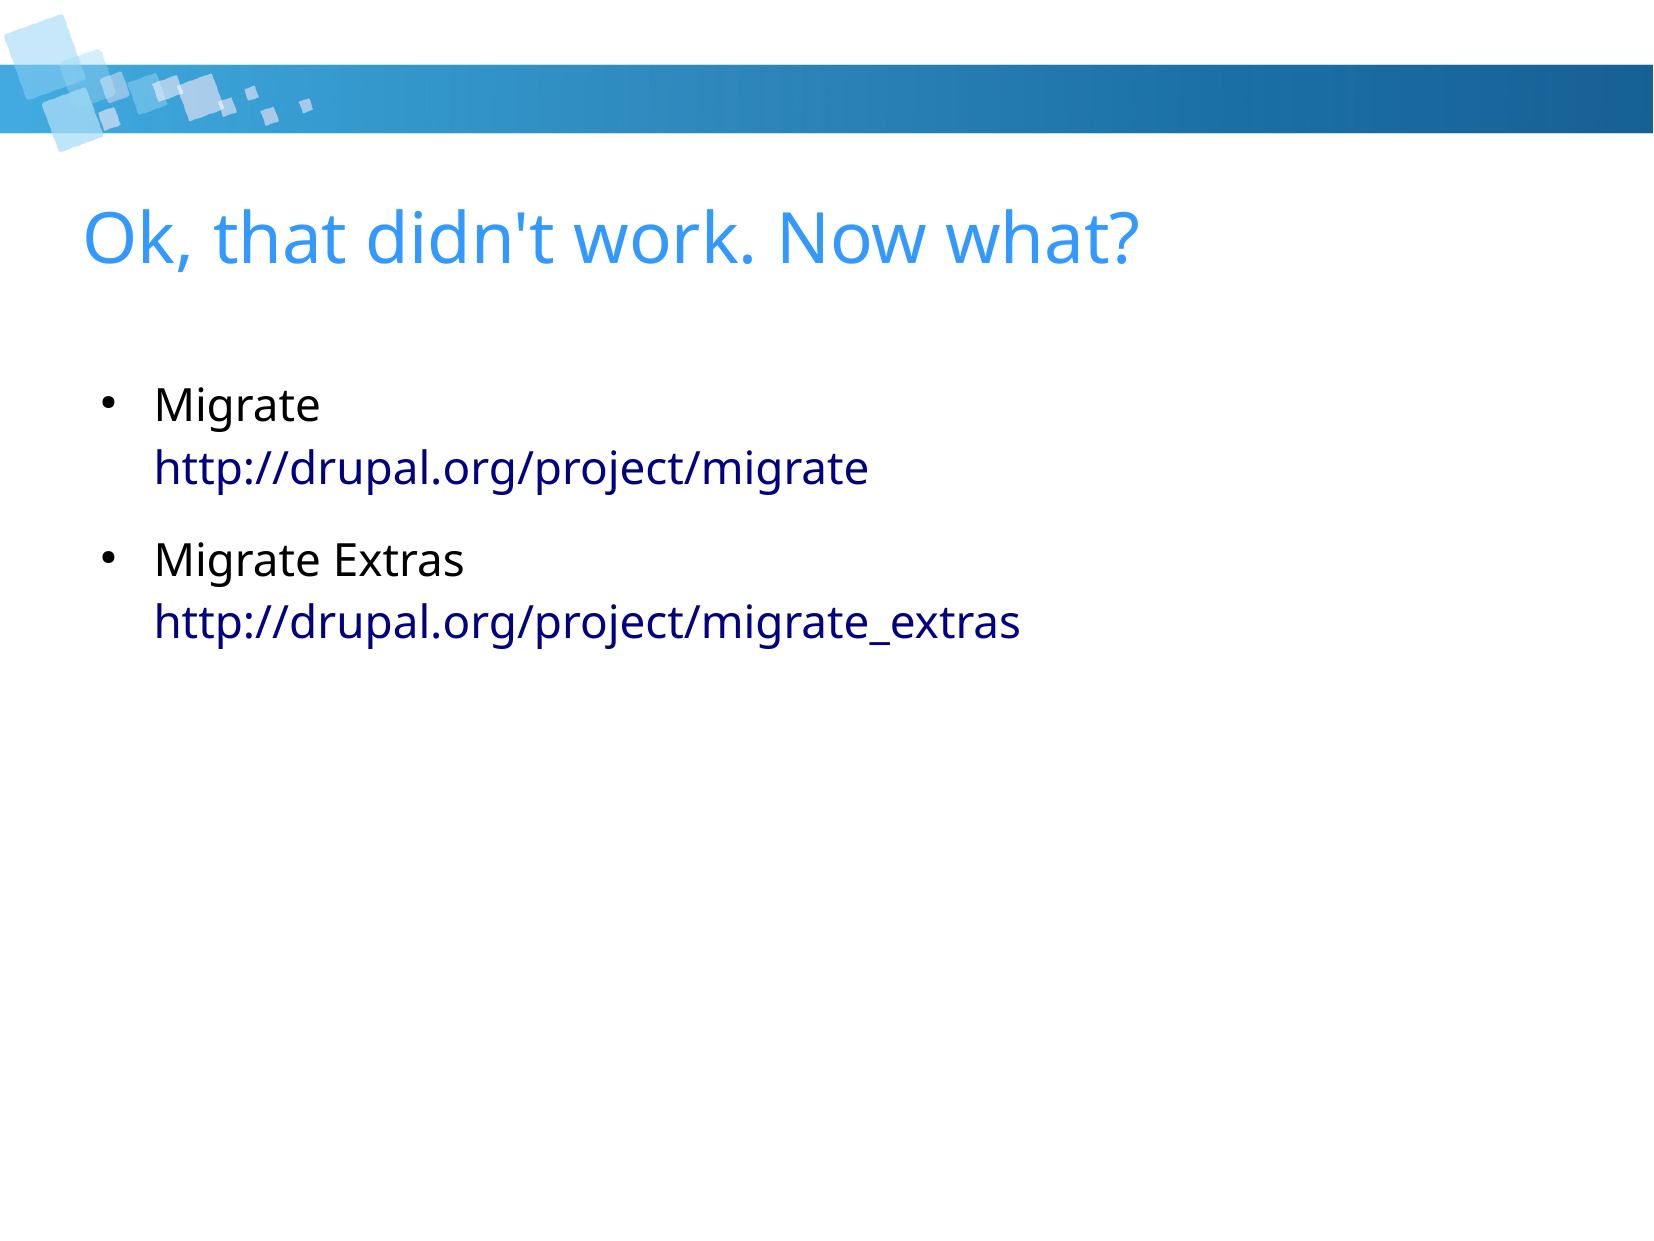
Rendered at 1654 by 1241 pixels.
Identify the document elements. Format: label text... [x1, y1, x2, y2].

list Migrate http://drupal.org/project/migrate Migrate Extras http://drupal.org/project/migrate_extras [82, 372, 1571, 983]
picture [0, 0, 1653, 1238]
title Ok, that didn't work. Now what? [82, 132, 1571, 340]
